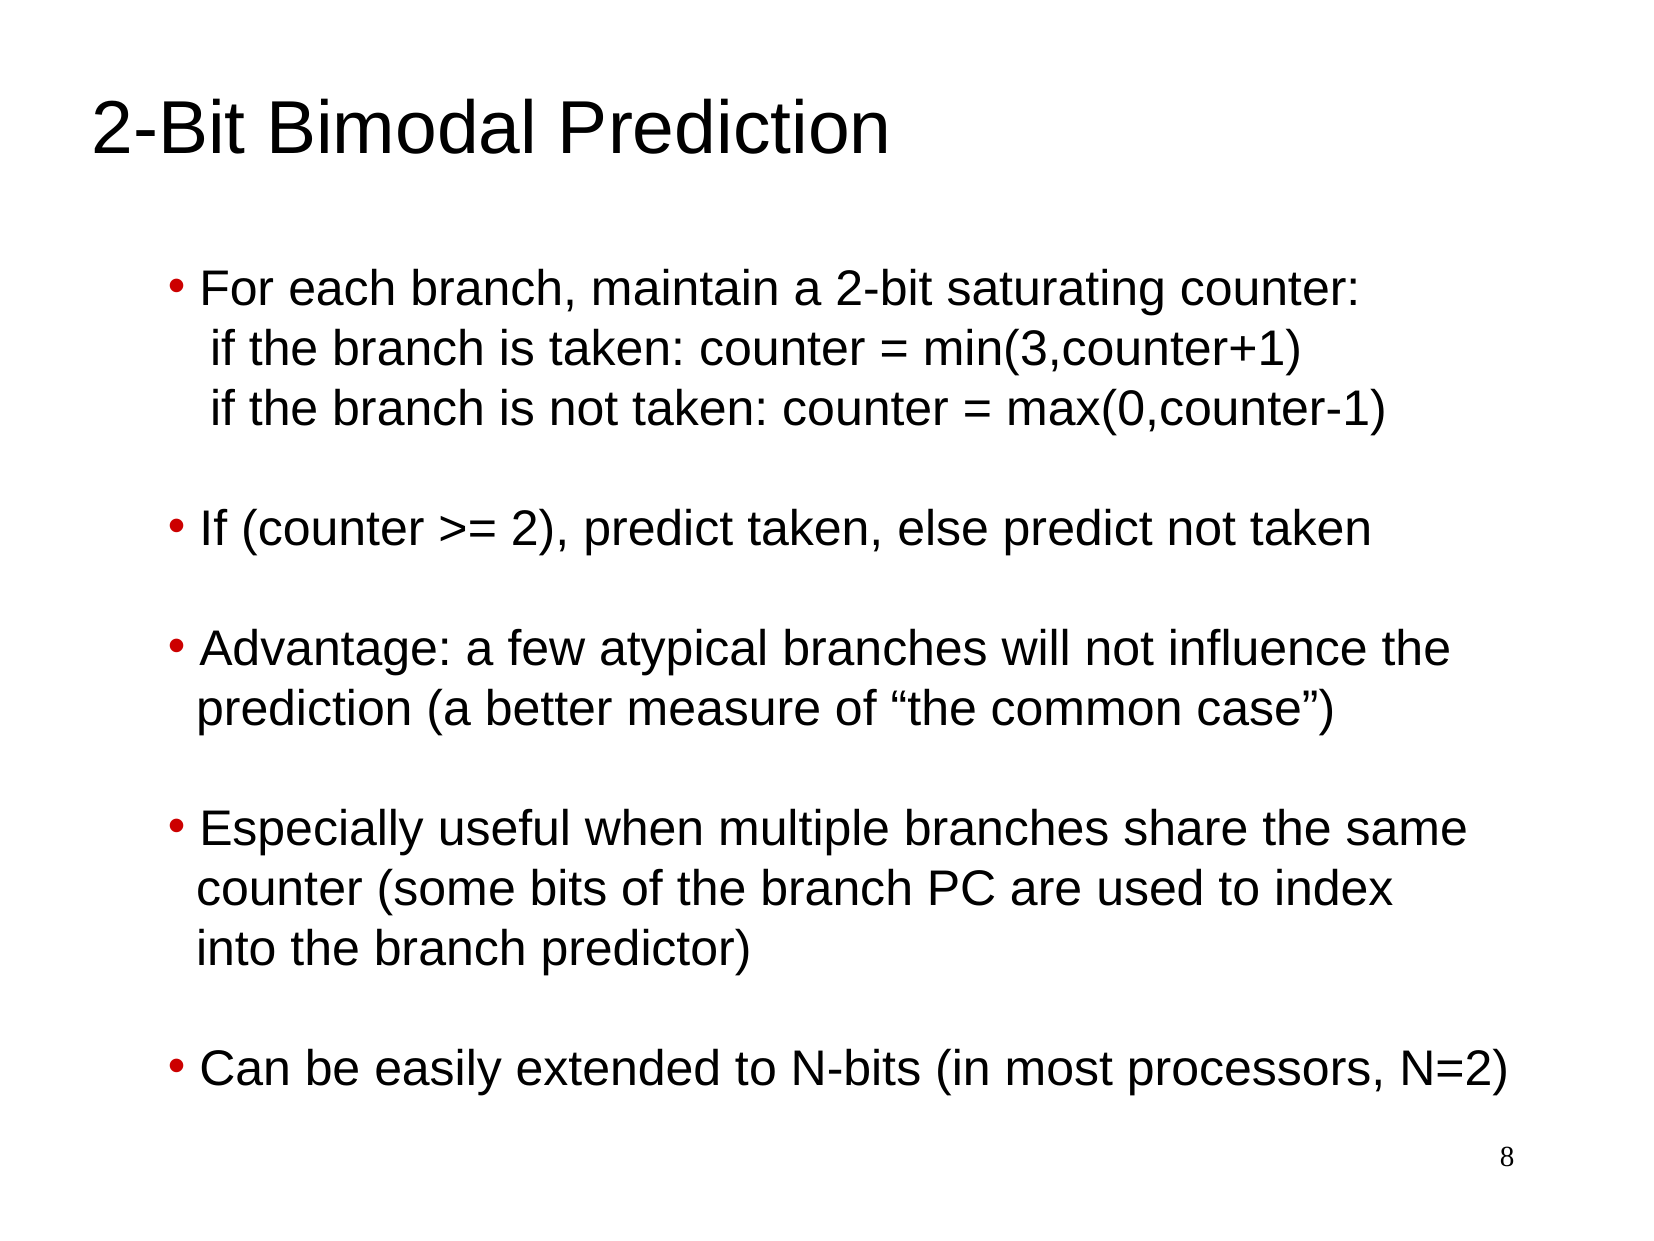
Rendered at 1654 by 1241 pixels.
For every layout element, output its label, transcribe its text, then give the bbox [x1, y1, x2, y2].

text_box 2-Bit Bimodal Prediction [76, 71, 908, 177]
text_box For each branch, maintain a 2-bit saturating counter: if the branch is taken: counter = min(3,counter+1) if the branch is not taken: counter = max(0,counter-1) If (counter >= 2), predict taken, else predict not taken Advantage: a few atypical branches will not influence the prediction (a better measure of “the common case”) Especially useful when multiple branches share the same counter (some bits of the branch PC are used to index into the branch predictor) Can be easily extended to N-bits (in most processors, N=2) [153, 247, 1525, 1104]
text_box <number> [1184, 1129, 1530, 1213]
